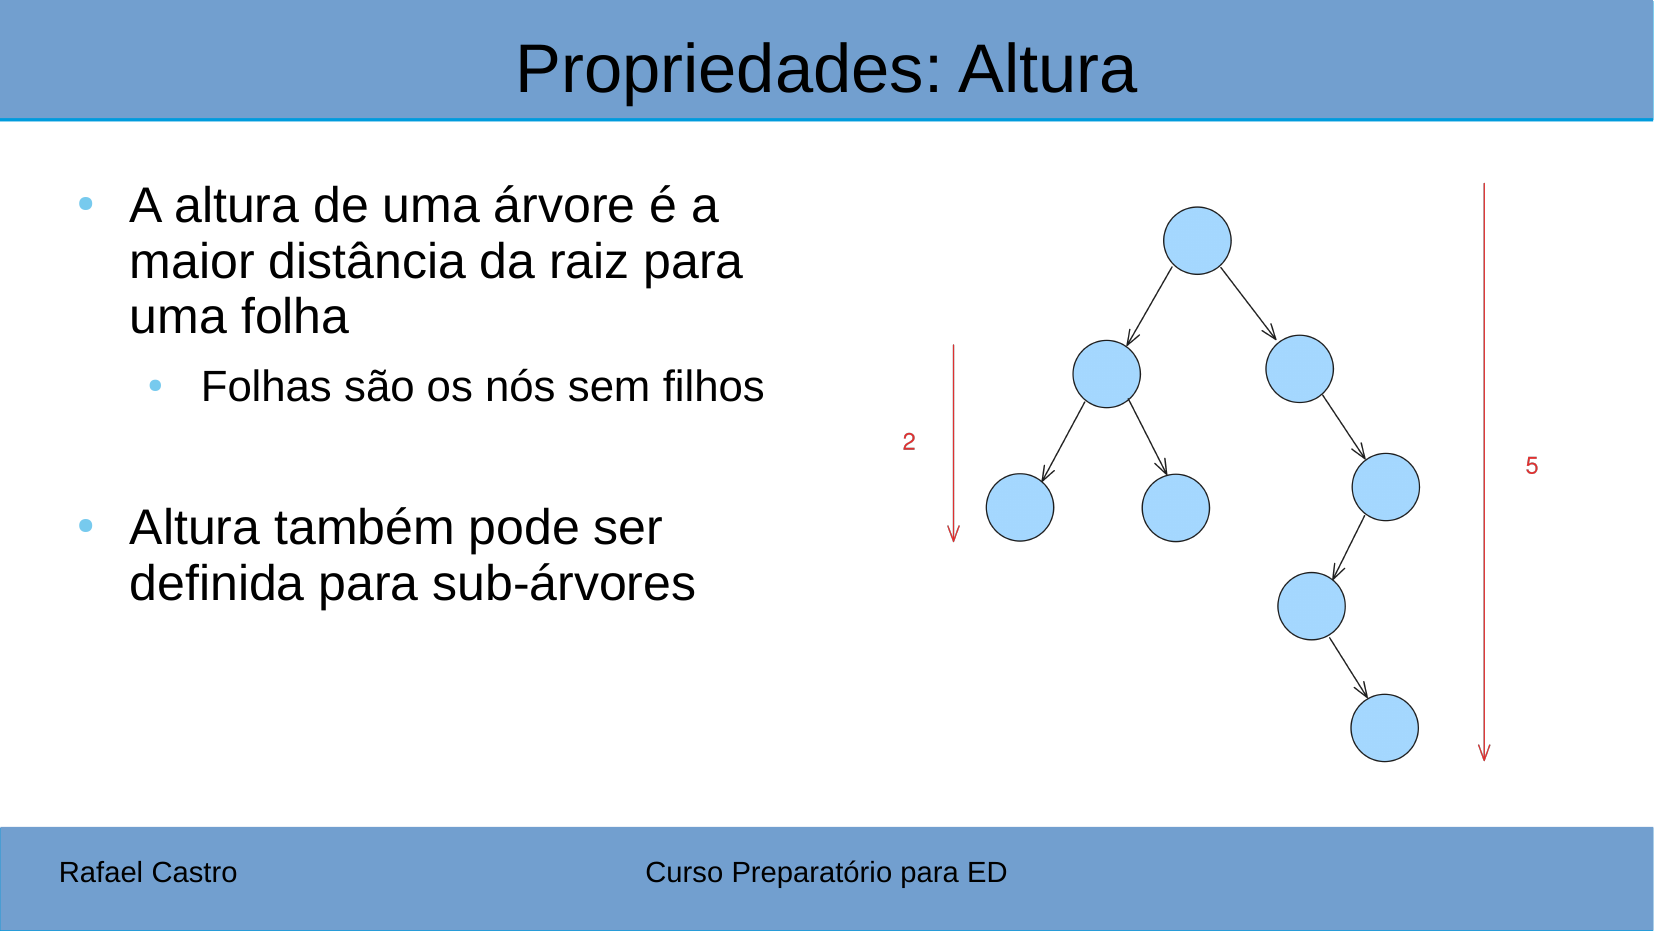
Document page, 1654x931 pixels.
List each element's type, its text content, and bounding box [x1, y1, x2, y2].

list A altura de uma árvore é a maior distância da raiz para uma folha Folhas são os nós sem filhos Altura também pode ser definida para sub-árvores [59, 177, 809, 768]
title Propriedades: Altura [59, 29, 1595, 108]
picture [896, 177, 1545, 768]
